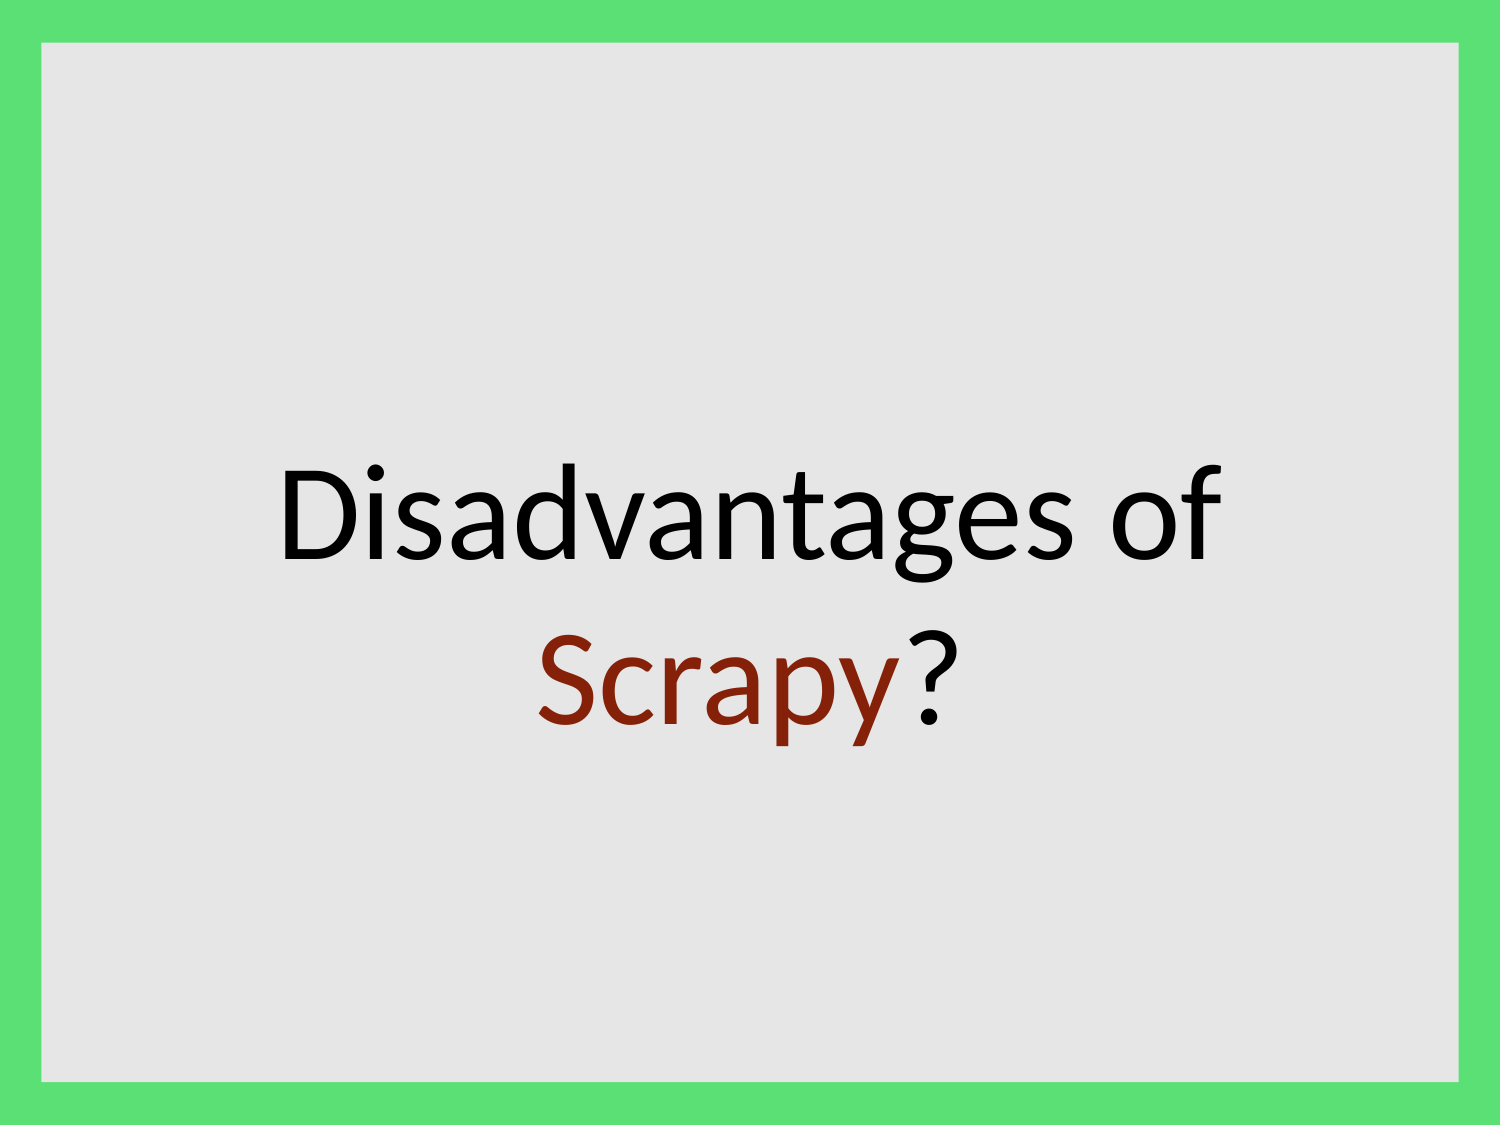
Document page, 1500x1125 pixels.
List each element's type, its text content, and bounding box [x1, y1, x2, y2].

text_box [41, 42, 1459, 414]
text_box [41, 760, 1459, 1083]
text_box Disadvantages of Scrapy? [41, 414, 1459, 760]
